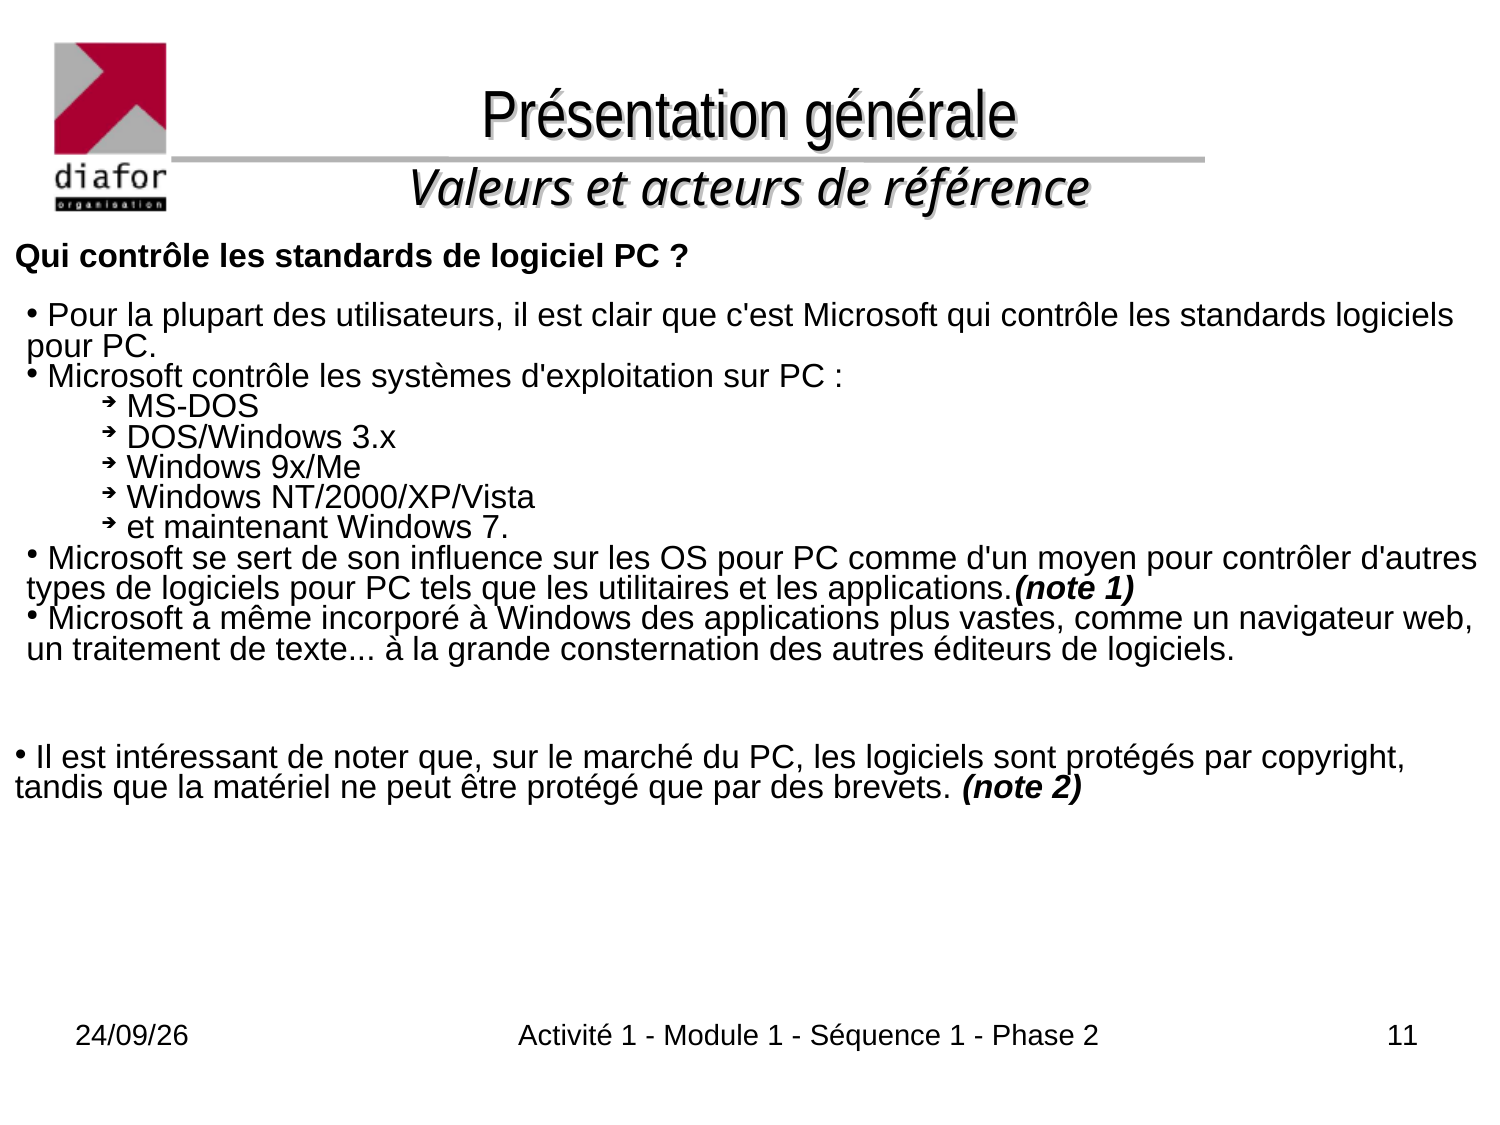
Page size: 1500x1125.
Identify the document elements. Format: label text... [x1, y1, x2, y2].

text_box Pour la plupart des utilisateurs, il est clair que c'est Microsoft qui contrôle les standards logiciels pour PC. Microsoft contrôle les systèmes d'exploitation sur PC : MS-DOS DOS/Windows 3.x Windows 9x/Me Windows NT/2000/XP/Vista et maintenant Windows 7. Microsoft se sert de son influence sur les OS pour PC comme d'un moyen pour contrôler d'autres types de logiciels pour PC tels que les utilitaires et les applications.(note 1) Microsoft a même incorporé à Windows des applications plus vastes, comme un navigateur web, un traitement de texte... à la grande consternation des autres éditeurs de logiciels. [11, 295, 1500, 704]
text_box Qui contrôle les standards de logiciel PC ? [0, 236, 706, 282]
picture [53, 42, 168, 213]
text_box Il est intéressant de noter que, sur le marché du PC, les logiciels sont protégés par copyright, tandis que la matériel ne peut être protégé que par des brevets. (note 2) [0, 736, 1500, 813]
title Présentation générale Valeurs et acteurs de référence [75, 45, 1426, 250]
